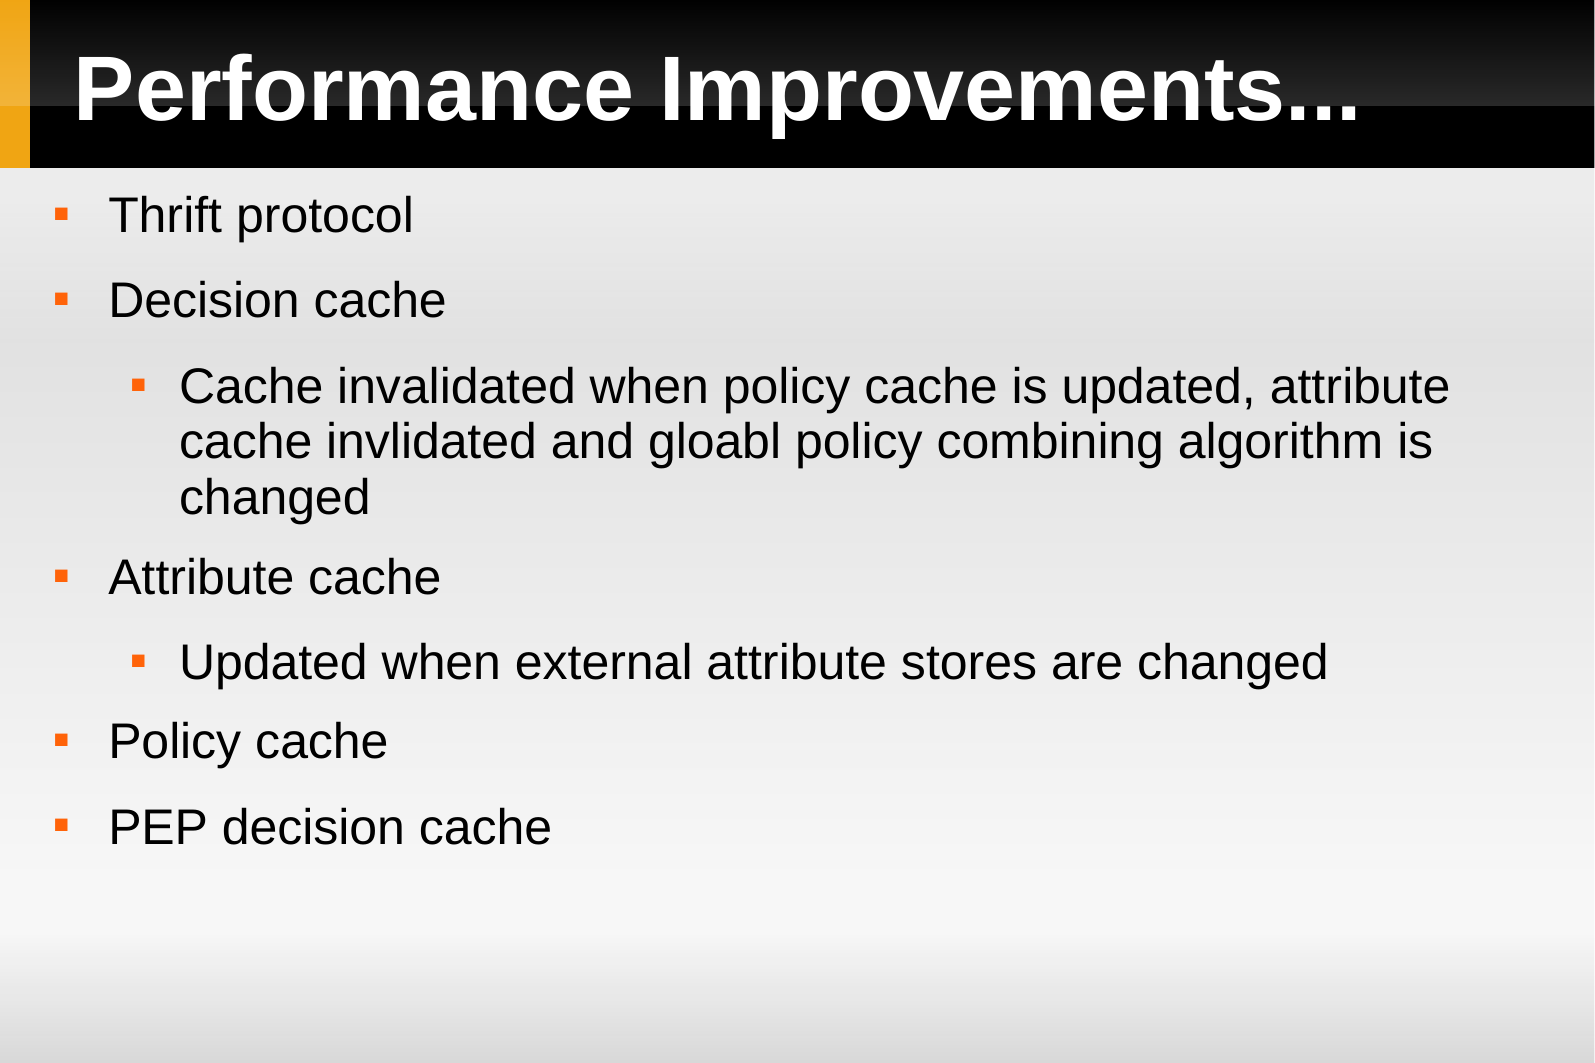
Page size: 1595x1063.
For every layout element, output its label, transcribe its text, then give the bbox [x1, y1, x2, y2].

title Performance Improvements... [74, 7, 1510, 171]
list Thrift protocol Decision cache Cache invalidated when policy cache is updated, attribute cache invlidated and gloabl policy combining algorithm is changed Attribute cache Updated when external attribute stores are changed Policy cache PEP decision cache [37, 187, 1576, 1013]
picture [0, 0, 1595, 1063]
